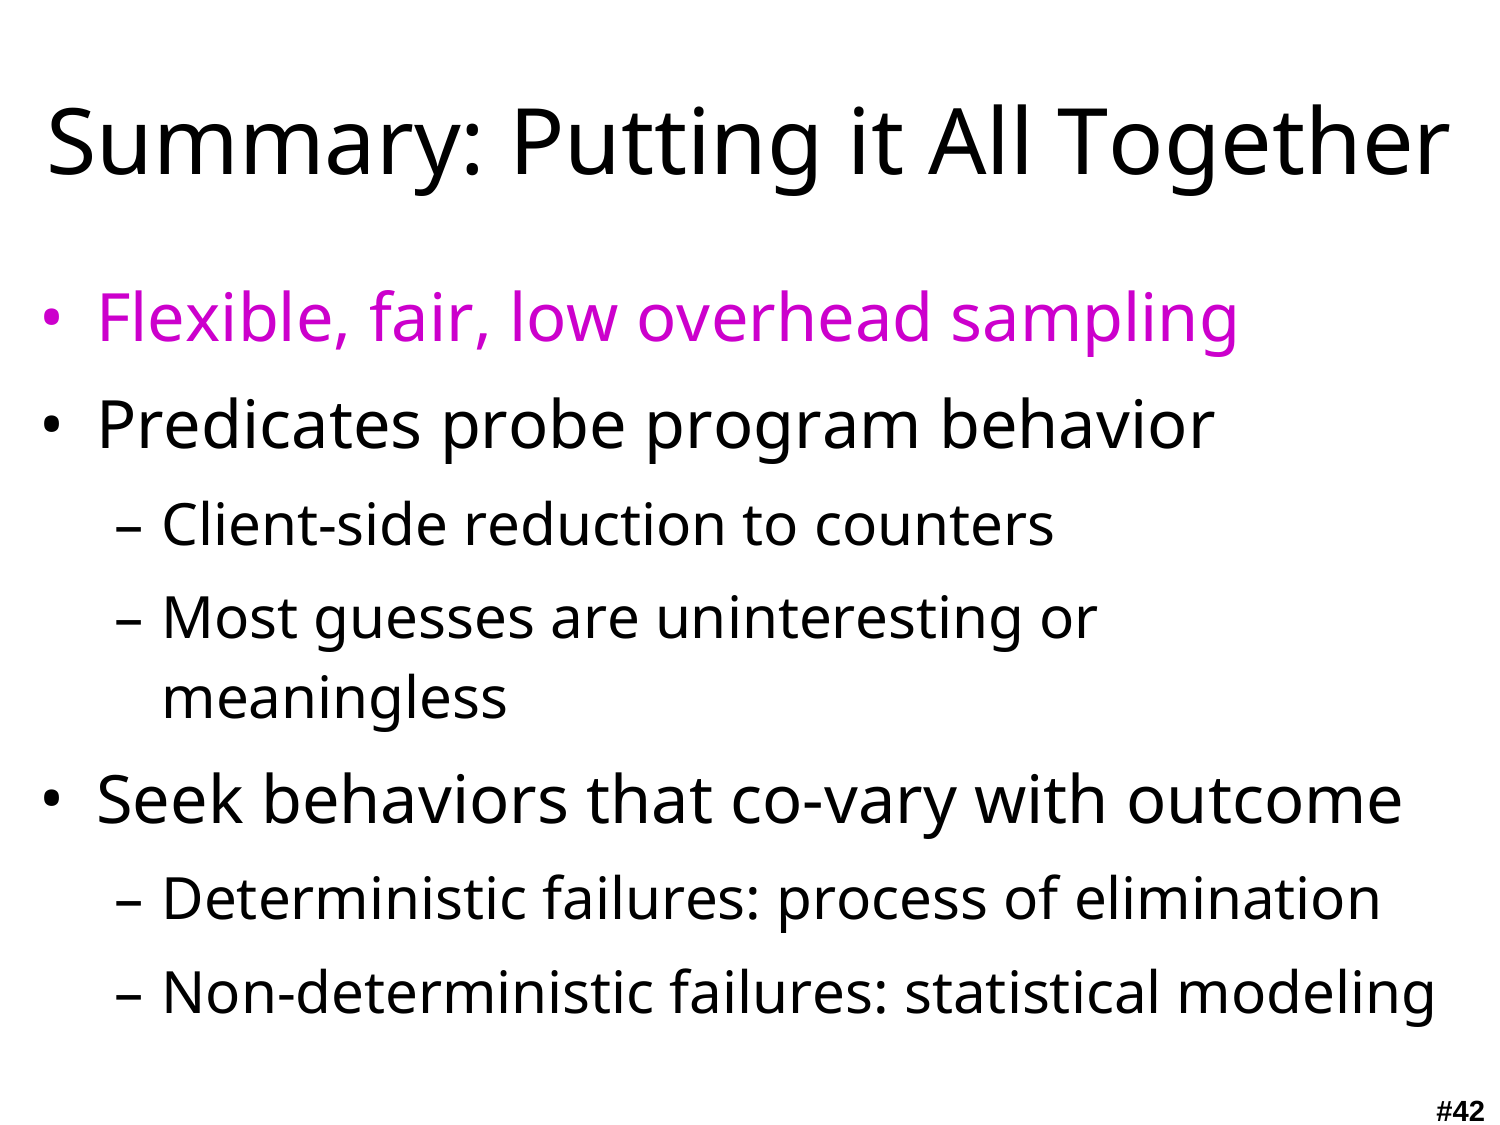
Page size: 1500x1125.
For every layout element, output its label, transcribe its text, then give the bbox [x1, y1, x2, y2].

list Flexible, fair, low overhead sampling Predicates probe program behavior Client-side reduction to counters Most guesses are uninteresting or meaningless Seek behaviors that co-vary with outcome Deterministic failures: process of elimination Non-deterministic failures: statistical modeling [24, 262, 1476, 1101]
title Summary: Putting it All Together [24, 45, 1476, 233]
